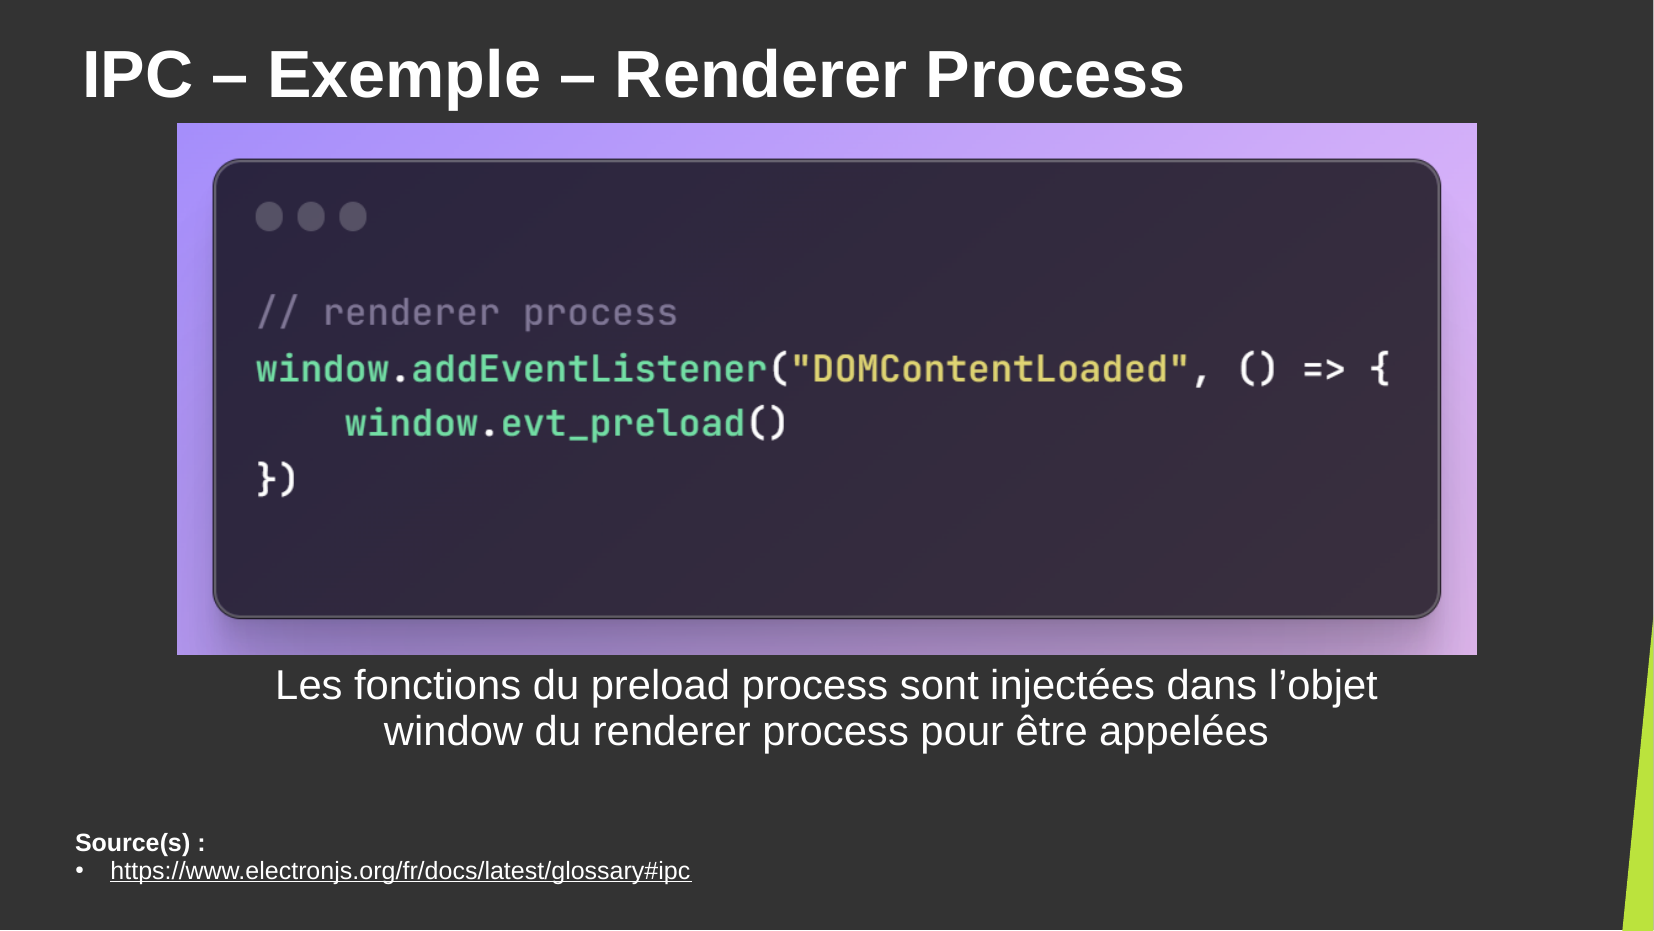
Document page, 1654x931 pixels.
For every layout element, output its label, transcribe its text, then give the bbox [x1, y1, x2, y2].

list Les fonctions du preload process sont injectées dans l’objet window du renderer process pour être appelées [236, 661, 1418, 780]
text_box [1622, 609, 1654, 931]
picture [177, 123, 1477, 655]
text_box Source(s) : https://www.electronjs.org/fr/docs/latest/glossary#ipc [60, 821, 1546, 931]
title IPC – Exemple – Renderer Process [82, 37, 1571, 112]
